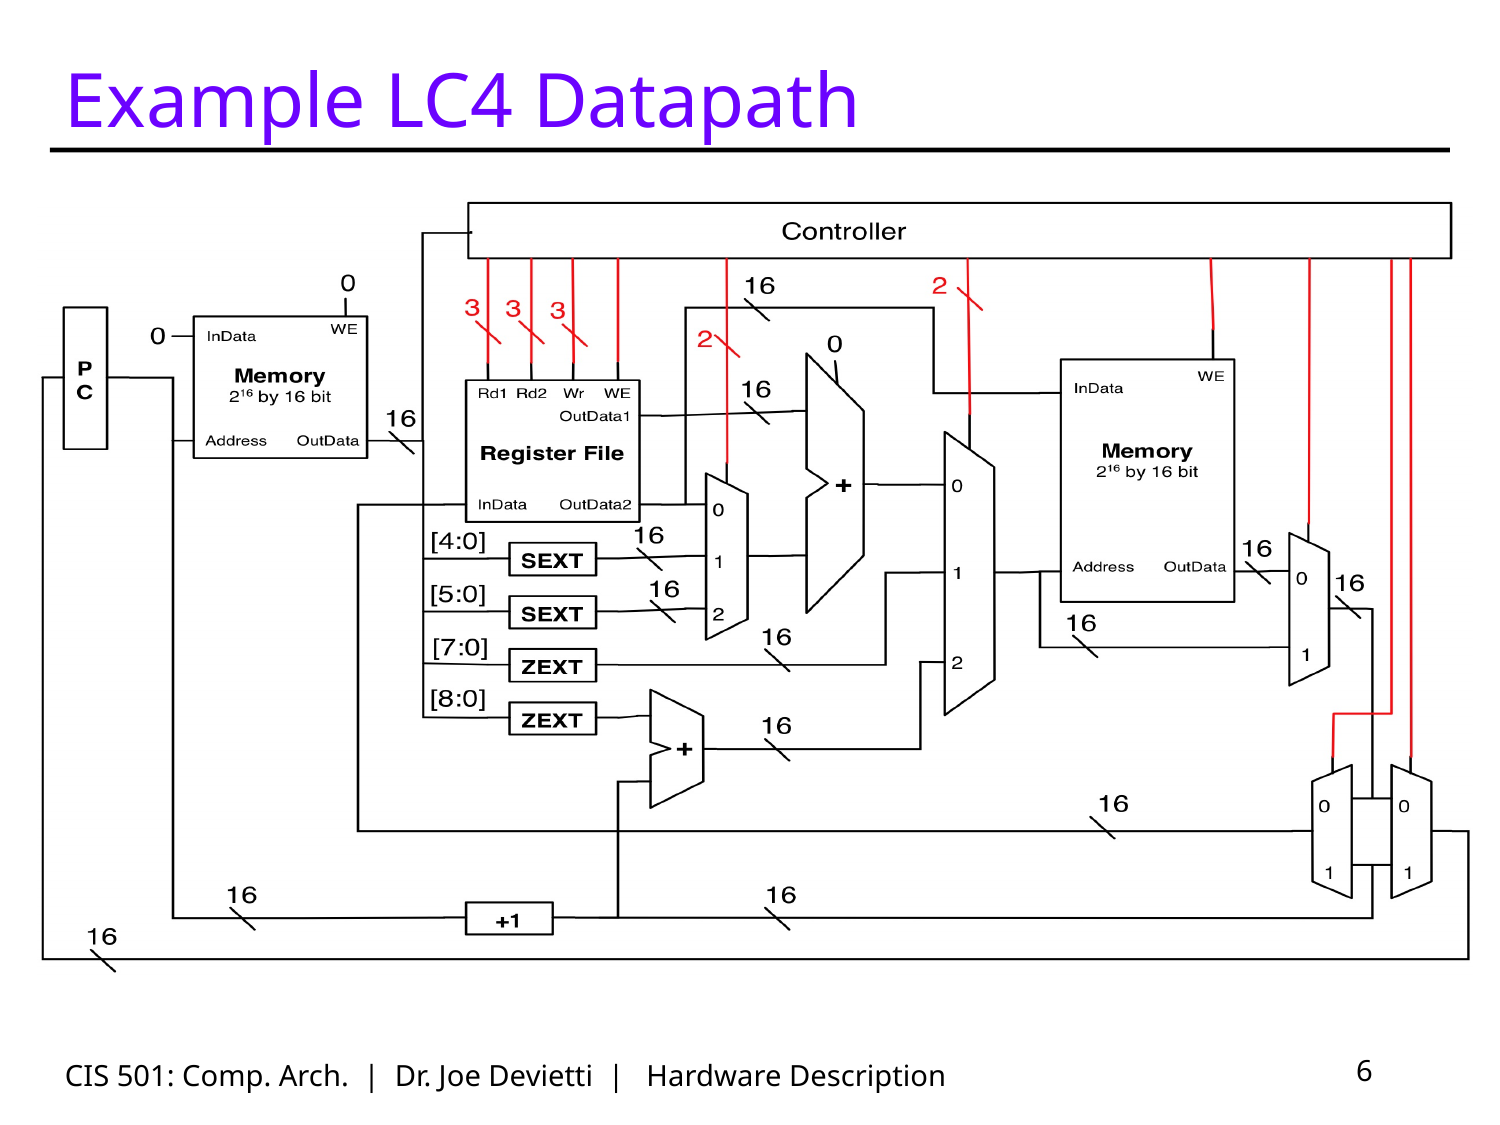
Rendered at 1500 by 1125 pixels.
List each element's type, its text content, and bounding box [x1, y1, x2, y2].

picture [37, 199, 1473, 975]
text_box <number> [1074, 1049, 1388, 1100]
text_box Example LC4 Datapath [49, 37, 1375, 150]
text_box CIS 501: Comp. Arch. | Dr. Joe Devietti | Hardware Description [49, 1049, 988, 1100]
